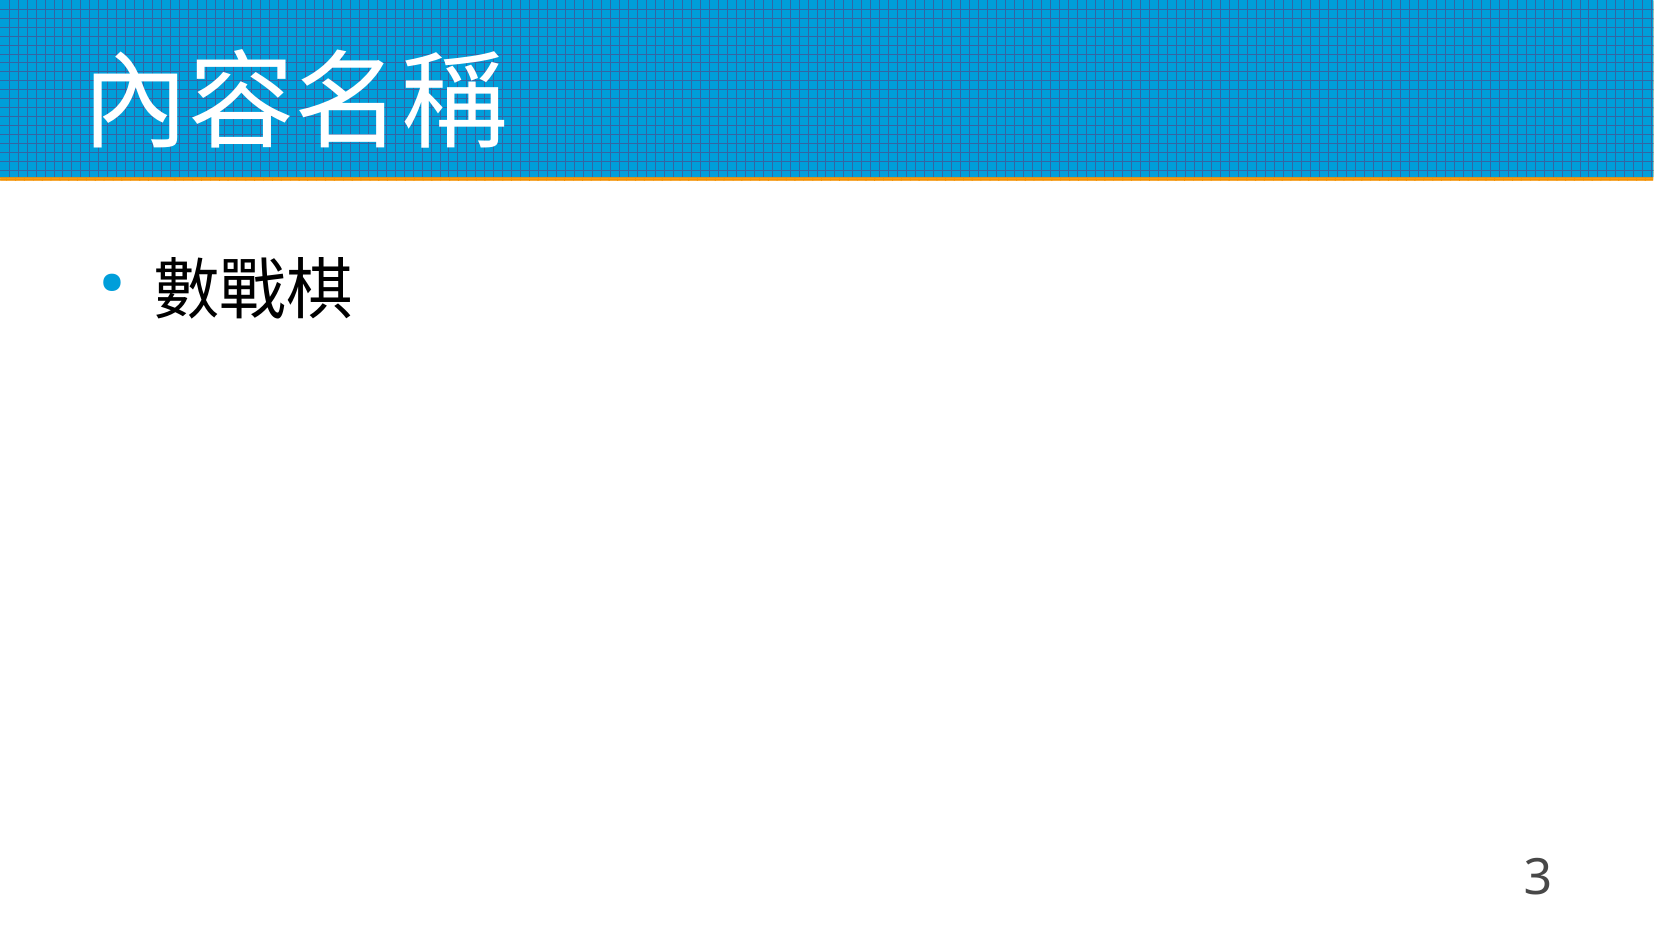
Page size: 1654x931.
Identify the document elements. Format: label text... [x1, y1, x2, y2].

list 數戰棋 [82, 236, 1563, 811]
title 內容名稱 [82, 14, 1571, 171]
